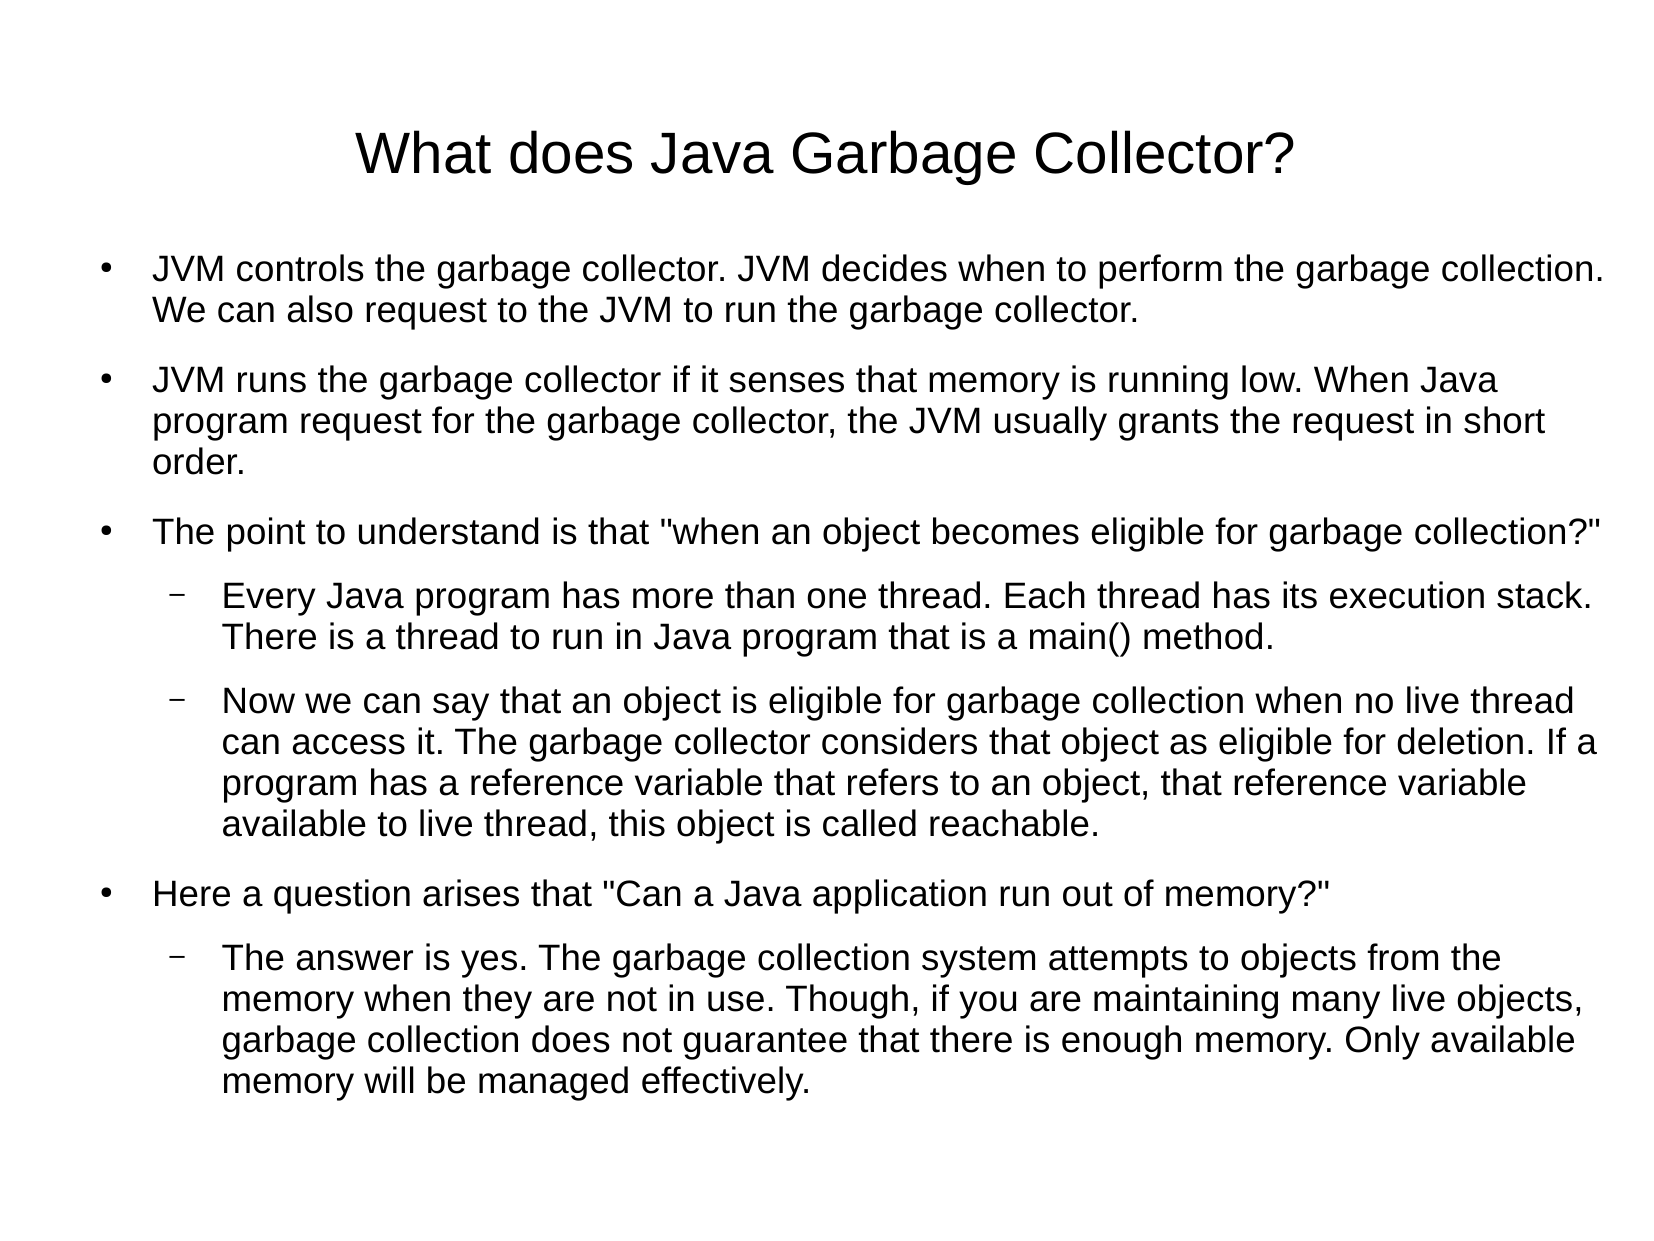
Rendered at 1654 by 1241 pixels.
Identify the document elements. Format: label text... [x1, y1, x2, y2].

title What does Java Garbage Collector? [82, 49, 1571, 248]
list JVM controls the garbage collector. JVM decides when to perform the garbage collection. We can also request to the JVM to run the garbage collector. JVM runs the garbage collector if it senses that memory is running low. When Java program request for the garbage collector, the JVM usually grants the request in short order. The point to understand is that "when an object becomes eligible for garbage collection?" Every Java program has more than one thread. Each thread has its execution stack. There is a thread to run in Java program that is a main() method. Now we can say that an object is eligible for garbage collection when no live thread can access it. The garbage collector considers that object as eligible for deletion. If a program has a reference variable that refers to an object, that reference variable available to live thread, this object is called reachable. Here a question arises that "Can a Java application run out of memory?" The answer is yes. The garbage collection system attempts to objects from the memory when they are not in use. Though, if you are maintaining many live objects, garbage collection does not guarantee that there is enough memory. Only available memory will be managed effectively. [82, 248, 1619, 1104]
